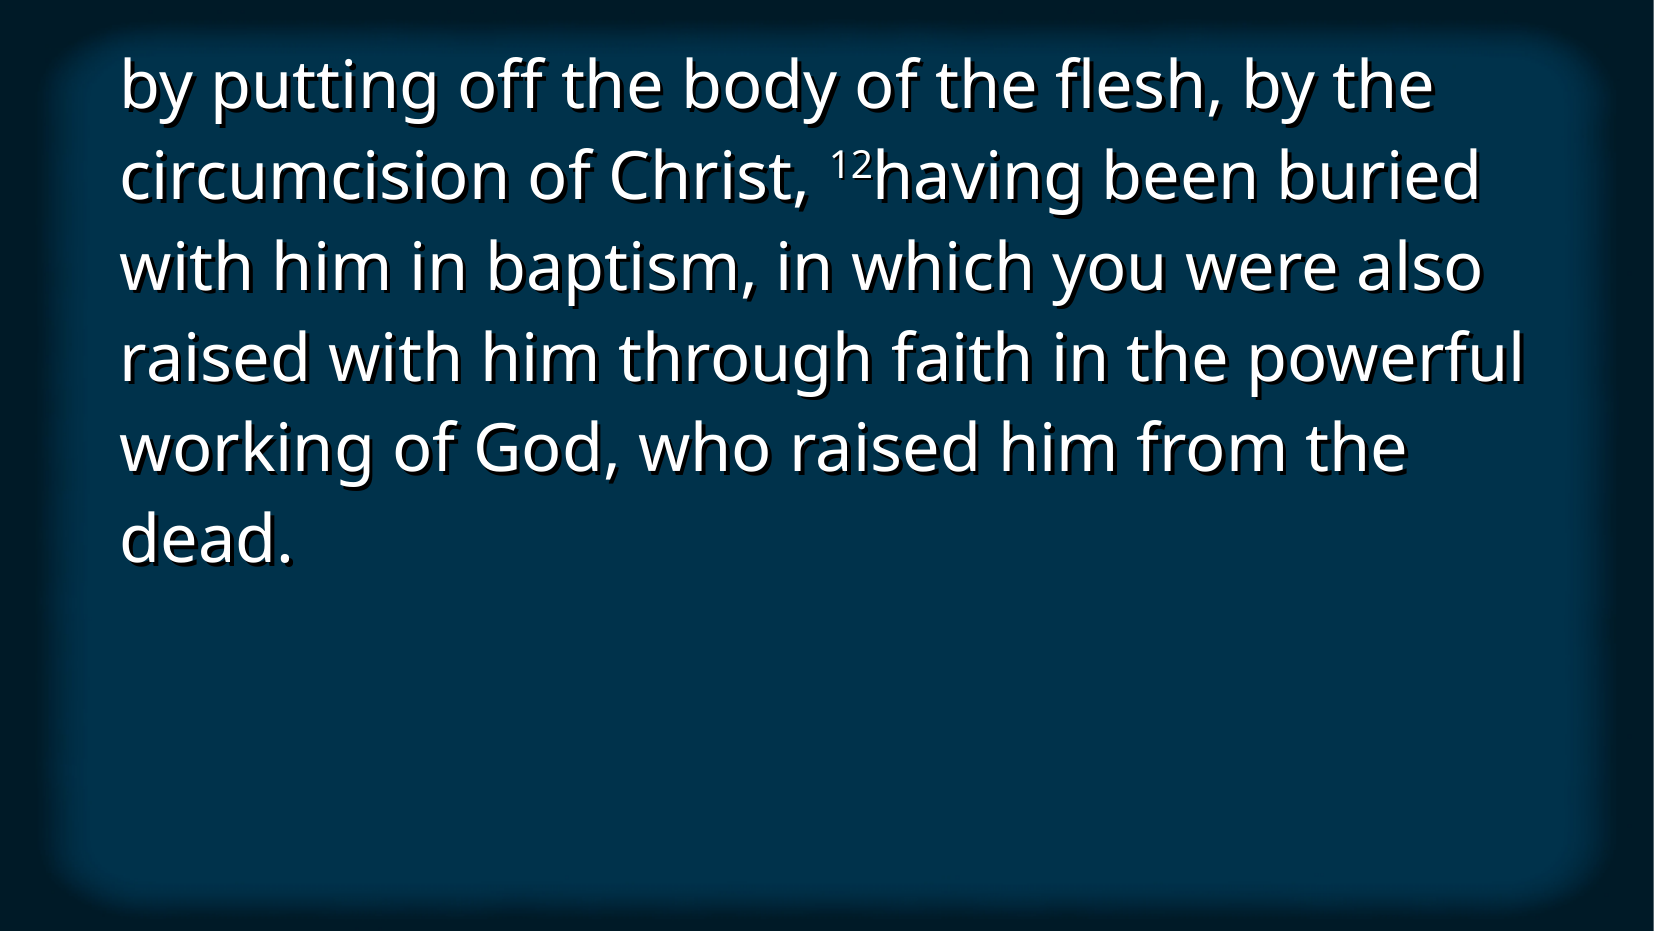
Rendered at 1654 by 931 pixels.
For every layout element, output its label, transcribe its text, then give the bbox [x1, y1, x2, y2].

text_box by putting off the body of the flesh, by the circumcision of Christ, 12having been buried with him in baptism, in which you were also raised with him through faith in the powerful working of God, who raised him from the dead. [105, 30, 1561, 489]
picture [0, 0, 1654, 931]
